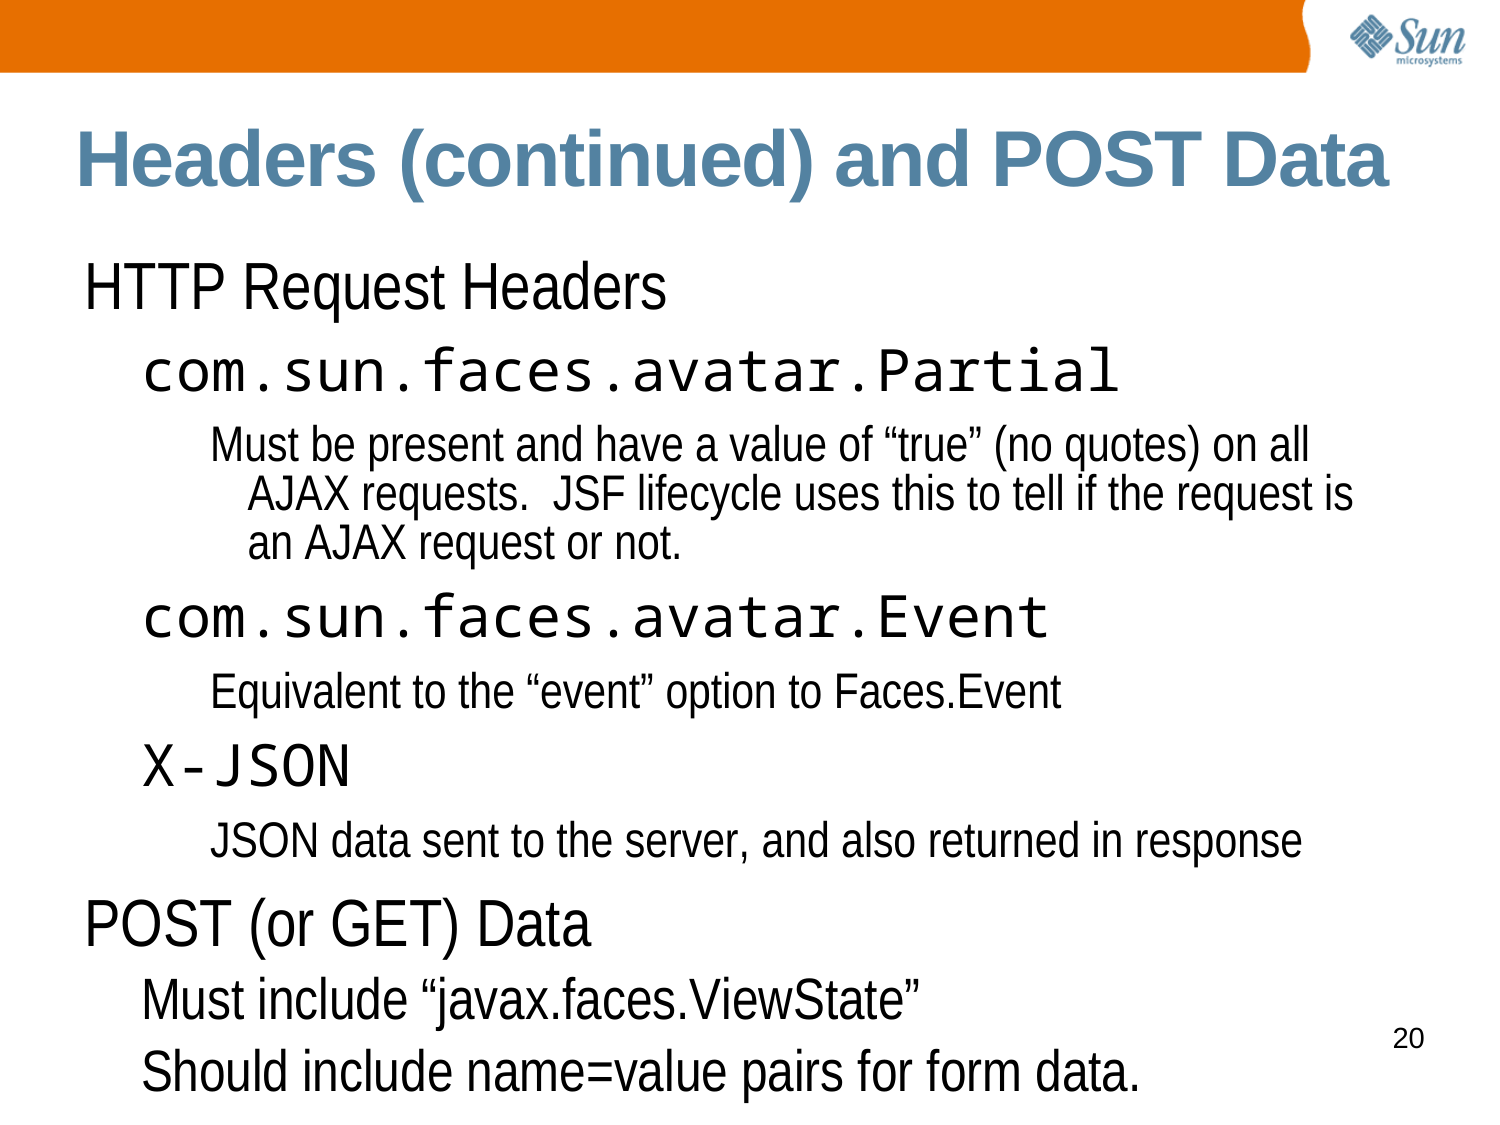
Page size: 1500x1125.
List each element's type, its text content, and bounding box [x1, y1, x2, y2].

title Headers (continued) and POST Data [75, 122, 1438, 228]
list HTTP Request Headers com.sun.faces.avatar.Partial Must be present and have a value of “true” (no quotes) on all AJAX requests. JSF lifecycle uses this to tell if the request is an AJAX request or not. com.sun.faces.avatar.Event Equivalent to the “event” option to Faces.Event X-JSON JSON data sent to the server, and also returned in response POST (or GET) Data Must include “javax.faces.ViewState” Should include name=value pairs for form data. [64, 257, 1402, 1067]
picture [0, 0, 1500, 75]
